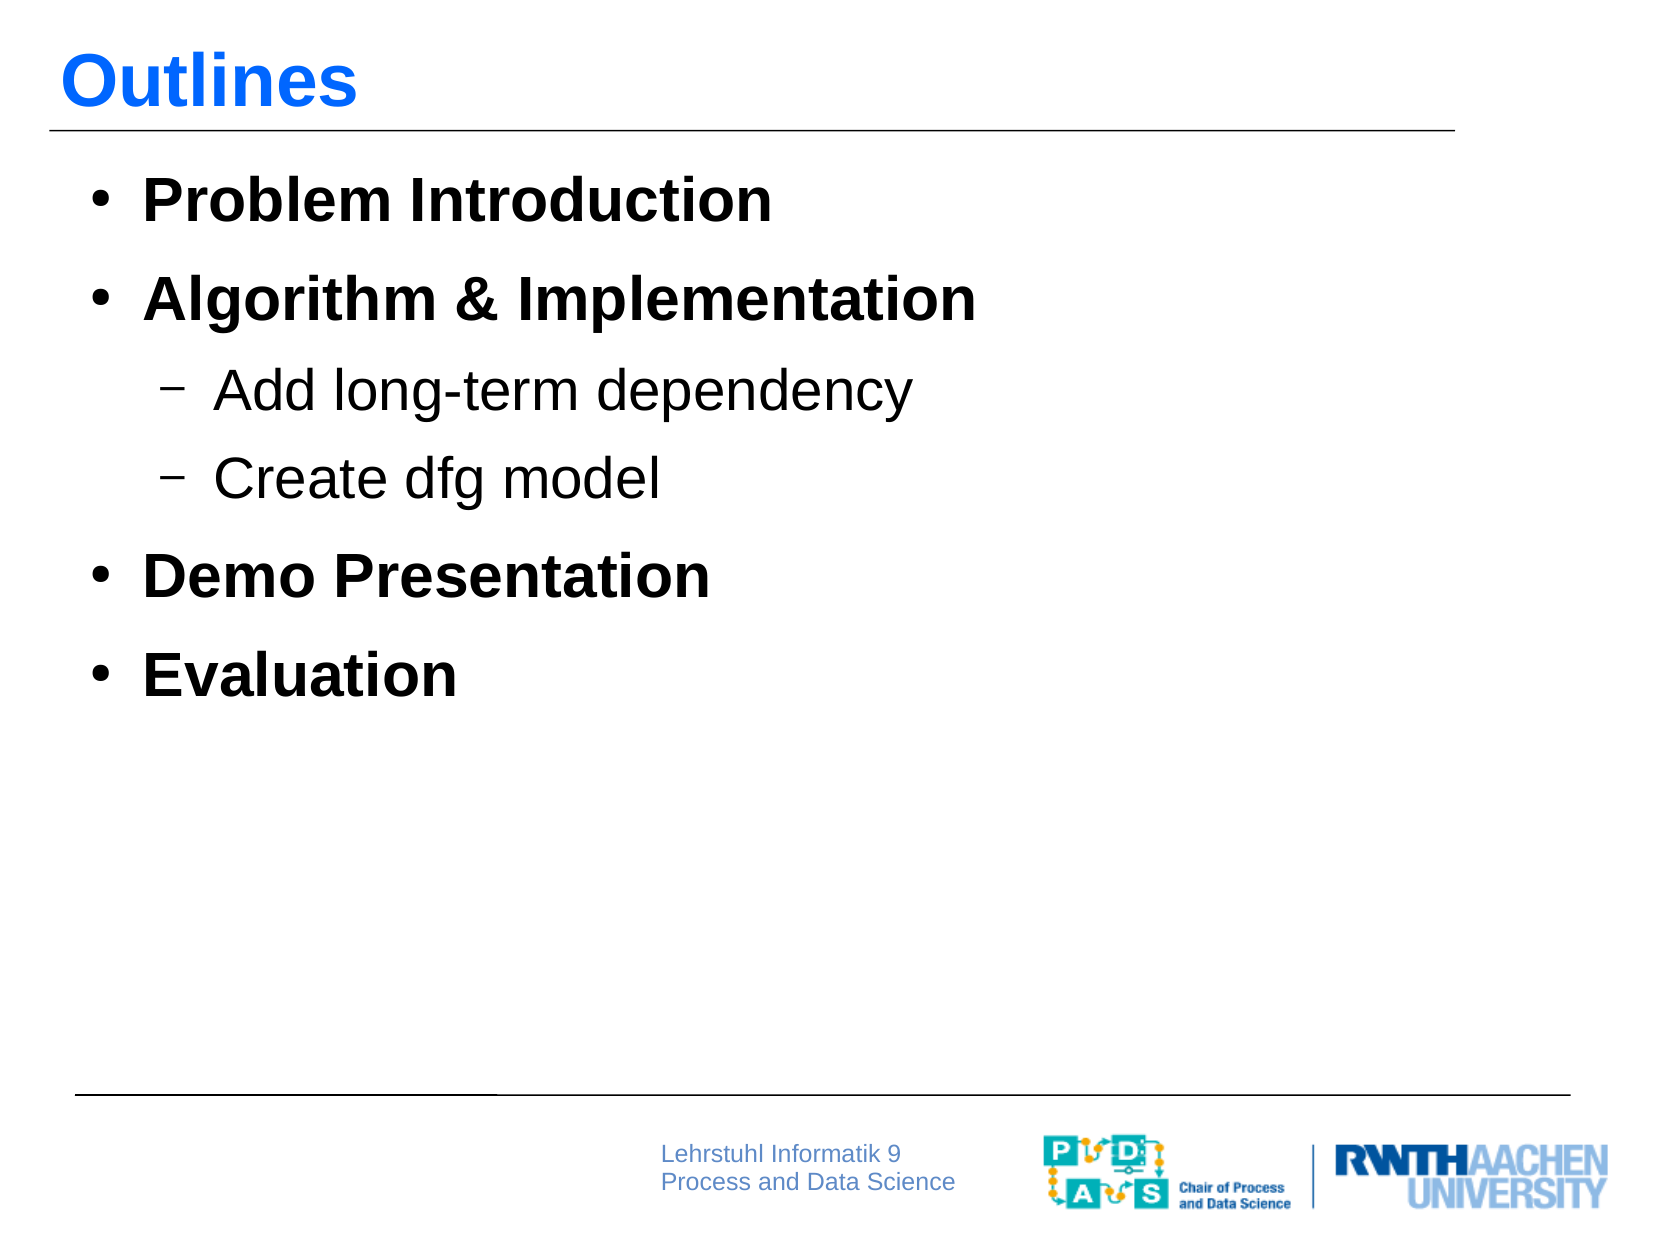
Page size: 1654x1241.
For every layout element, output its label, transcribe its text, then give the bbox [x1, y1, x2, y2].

picture [1005, 1090, 1647, 1241]
title Outlines [60, 30, 1549, 131]
list Problem Introduction Algorithm & Implementation Add long-term dependency Create dfg model Demo Presentation Evaluation [71, 165, 1561, 1021]
